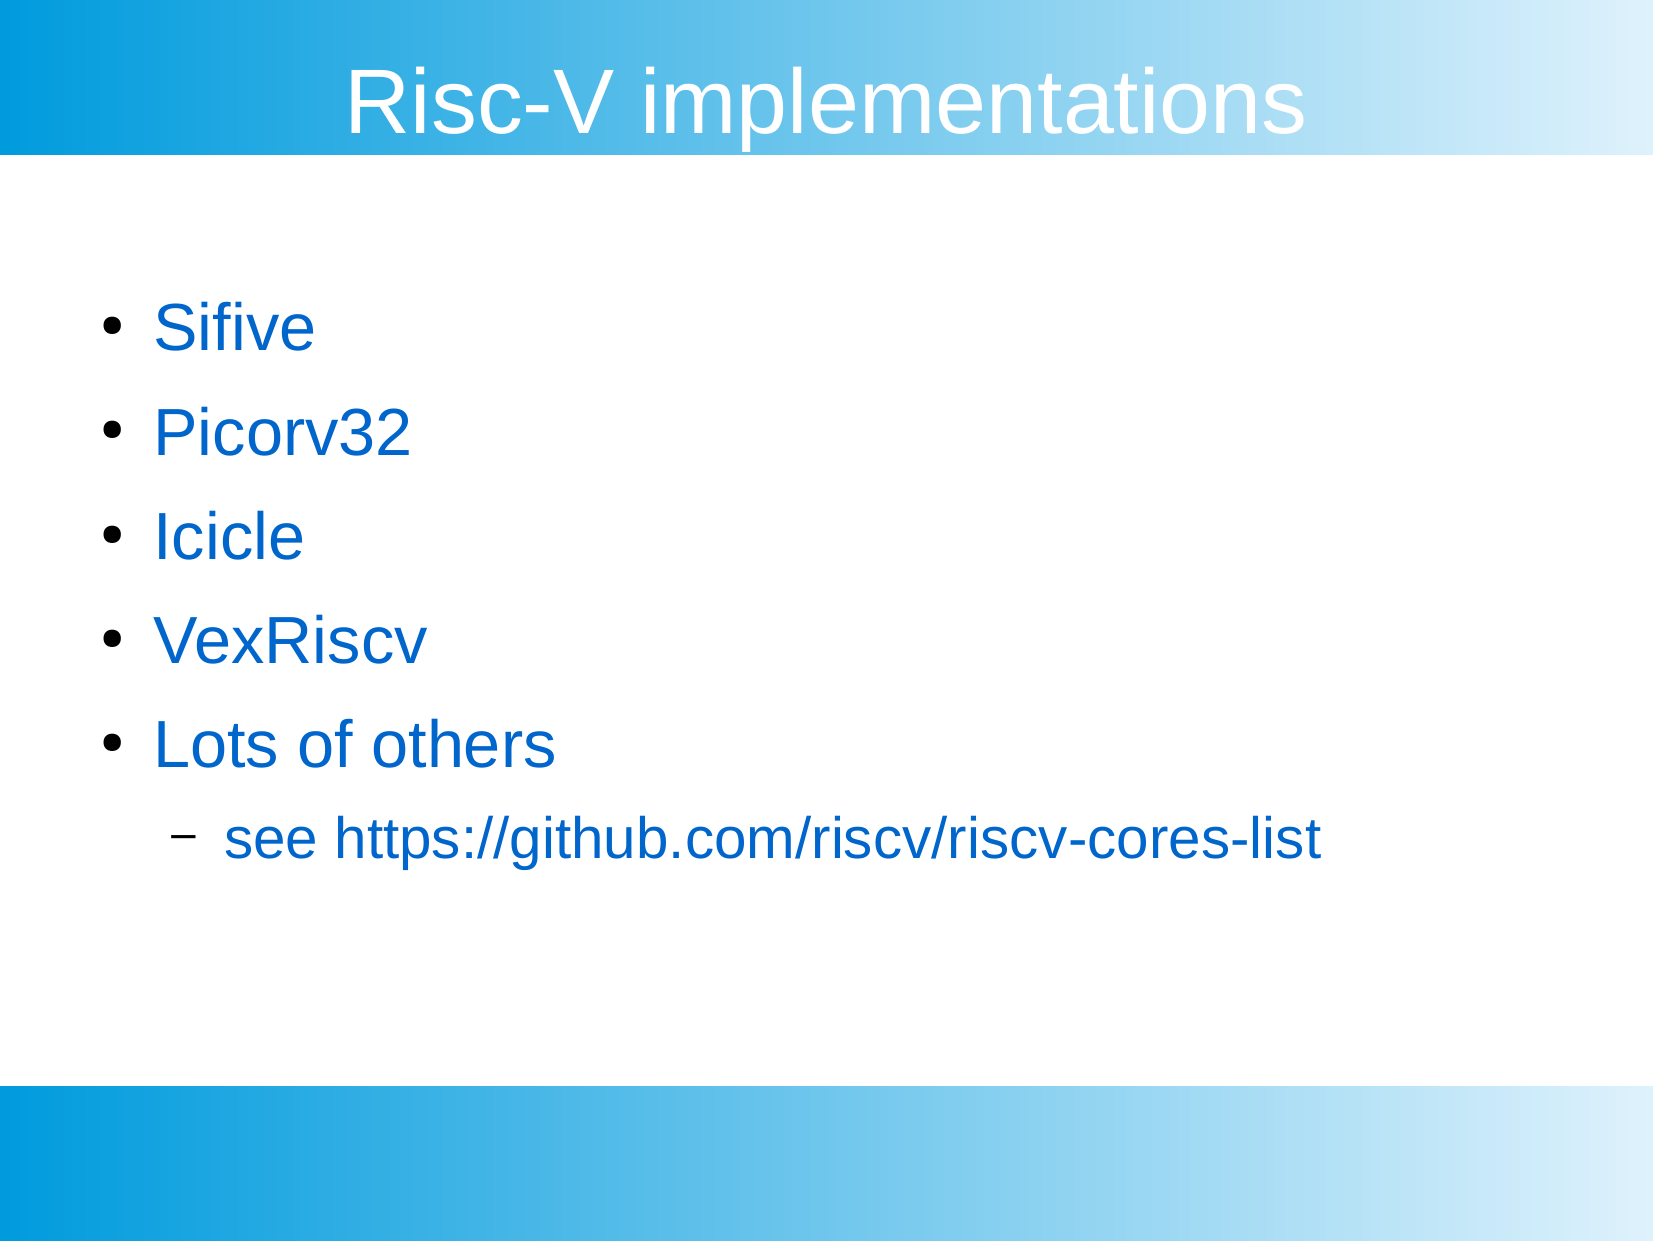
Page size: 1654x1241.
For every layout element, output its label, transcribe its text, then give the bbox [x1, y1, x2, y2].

list Sifive Picorv32 Icicle VexRiscv Lots of others see https://github.com/riscv/riscv-cores-list [82, 290, 1571, 1010]
title Risc-V implementations [82, 49, 1571, 155]
